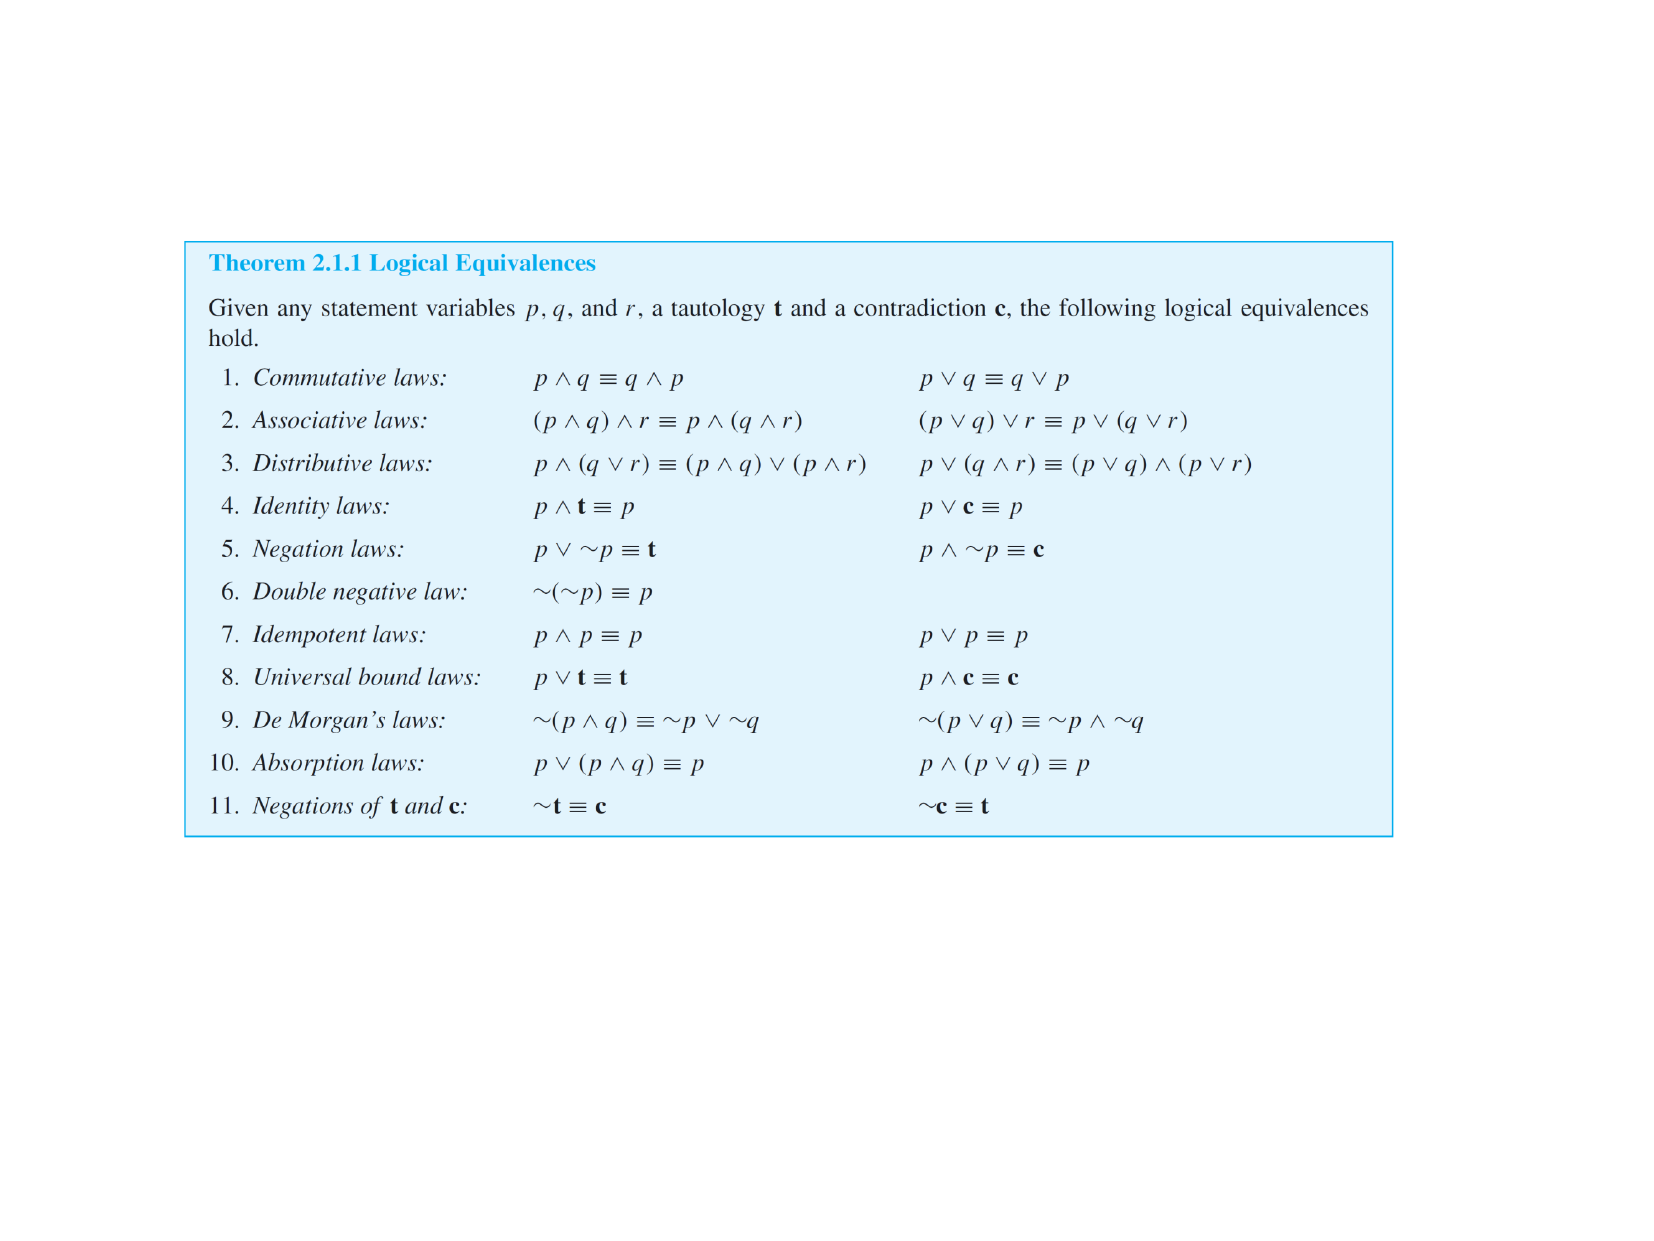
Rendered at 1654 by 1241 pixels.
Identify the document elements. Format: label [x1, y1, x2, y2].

picture [180, 236, 1396, 841]
